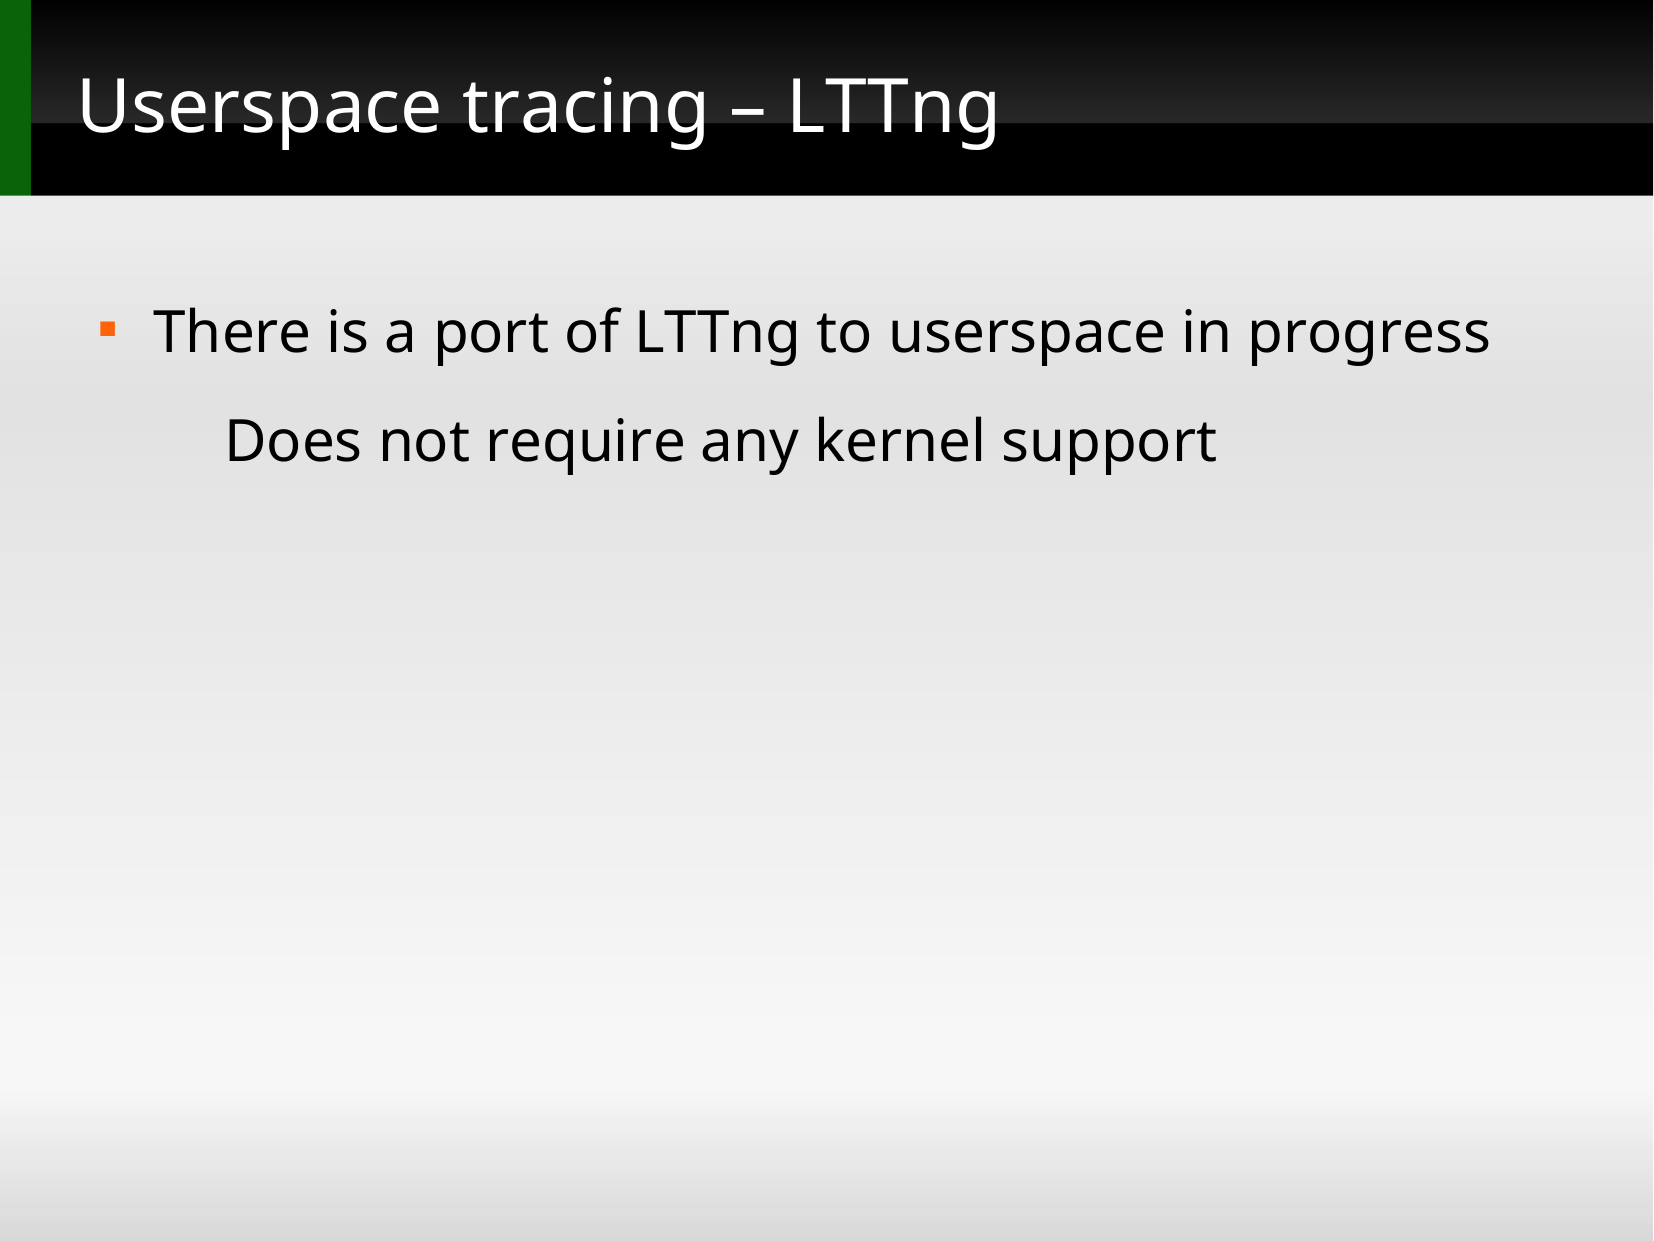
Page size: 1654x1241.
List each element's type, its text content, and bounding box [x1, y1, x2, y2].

picture [0, 0, 1654, 1241]
list There is a port of LTTng to userspace in progress Does not require any kernel support [82, 290, 1571, 1095]
title Userspace tracing – LTTng [76, 0, 1565, 208]
